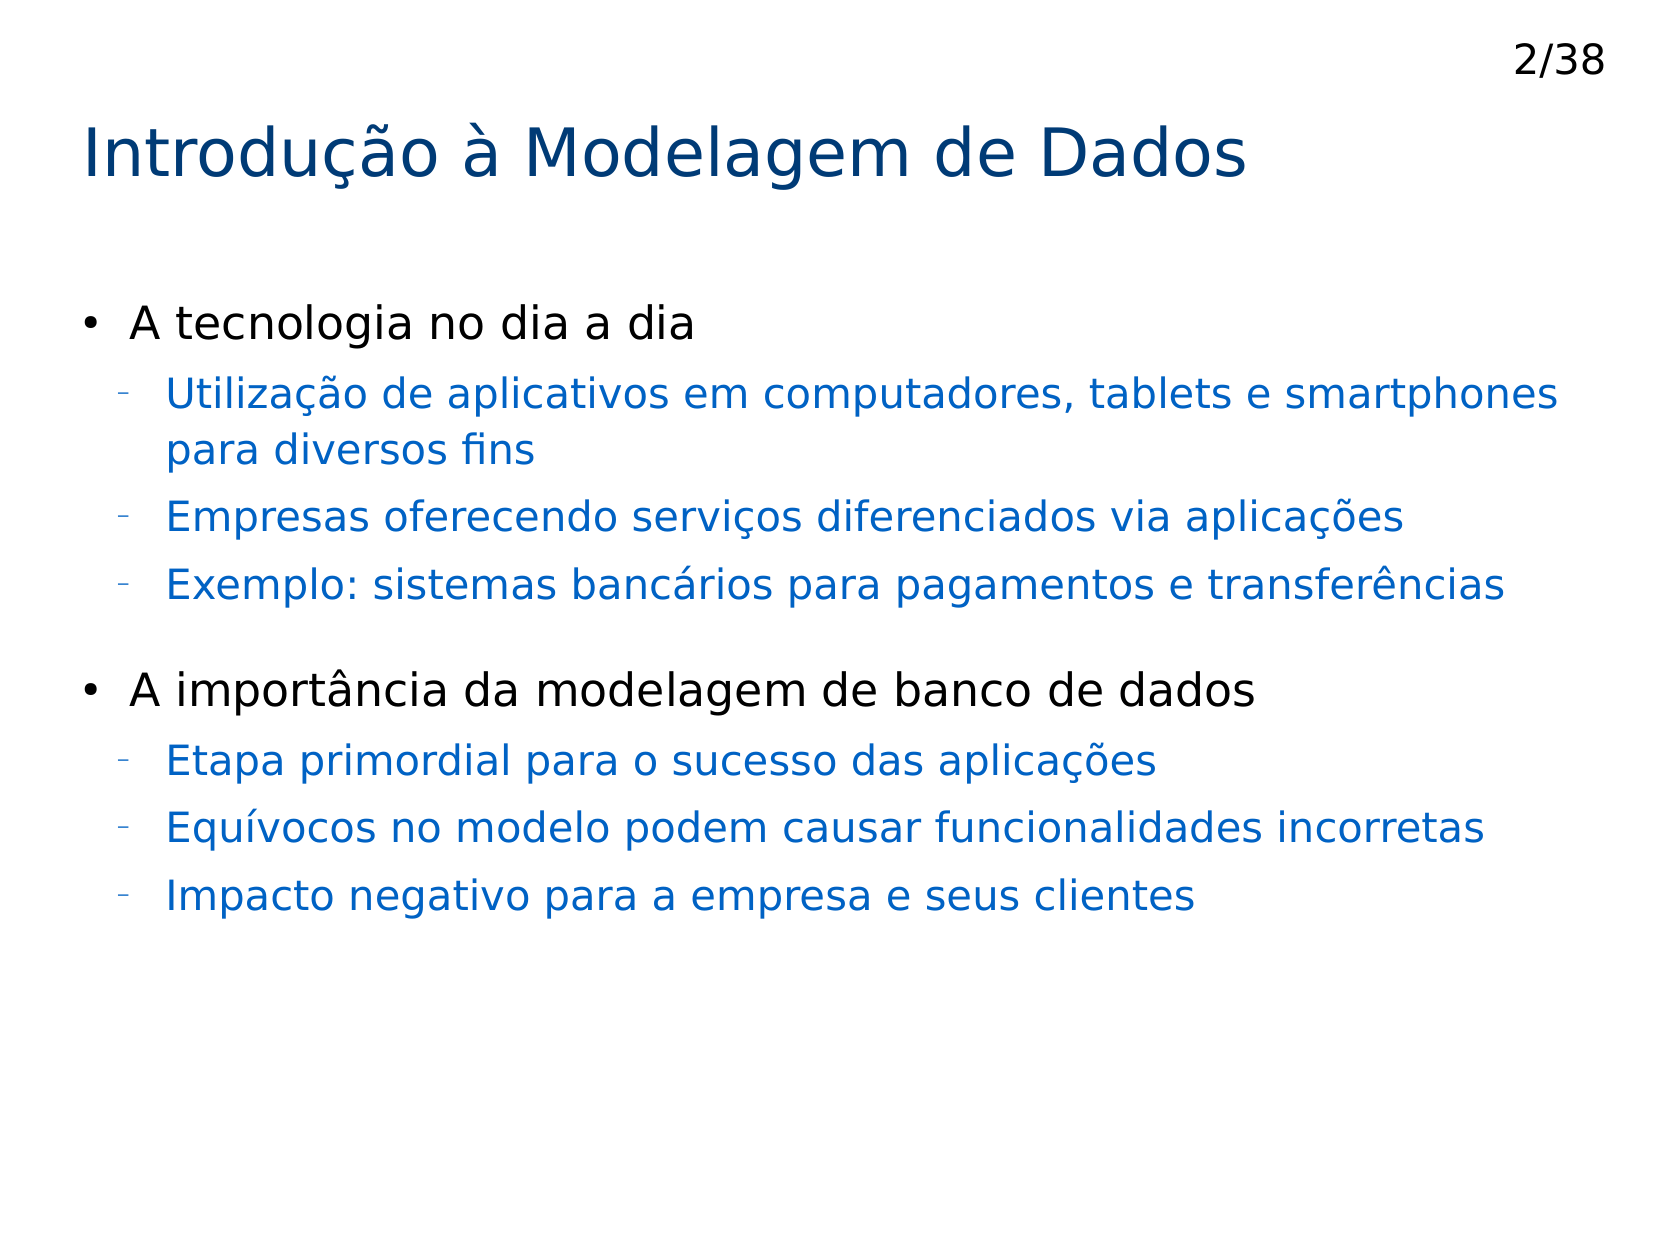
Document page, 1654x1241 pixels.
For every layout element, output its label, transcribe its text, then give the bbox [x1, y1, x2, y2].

title Introdução à Modelagem de Dados [82, 82, 1571, 224]
list A tecnologia no dia a dia Utilização de aplicativos em computadores, tablets e smartphones para diversos fins Empresas oferecendo serviços diferenciados via aplicações Exemplo: sistemas bancários para pagamentos e transferências A importância da modelagem de banco de dados Etapa primordial para o sucesso das aplicações Equívocos no modelo podem causar funcionalidades incorretas Impacto negativo para a empresa e seus clientes [82, 289, 1626, 1220]
